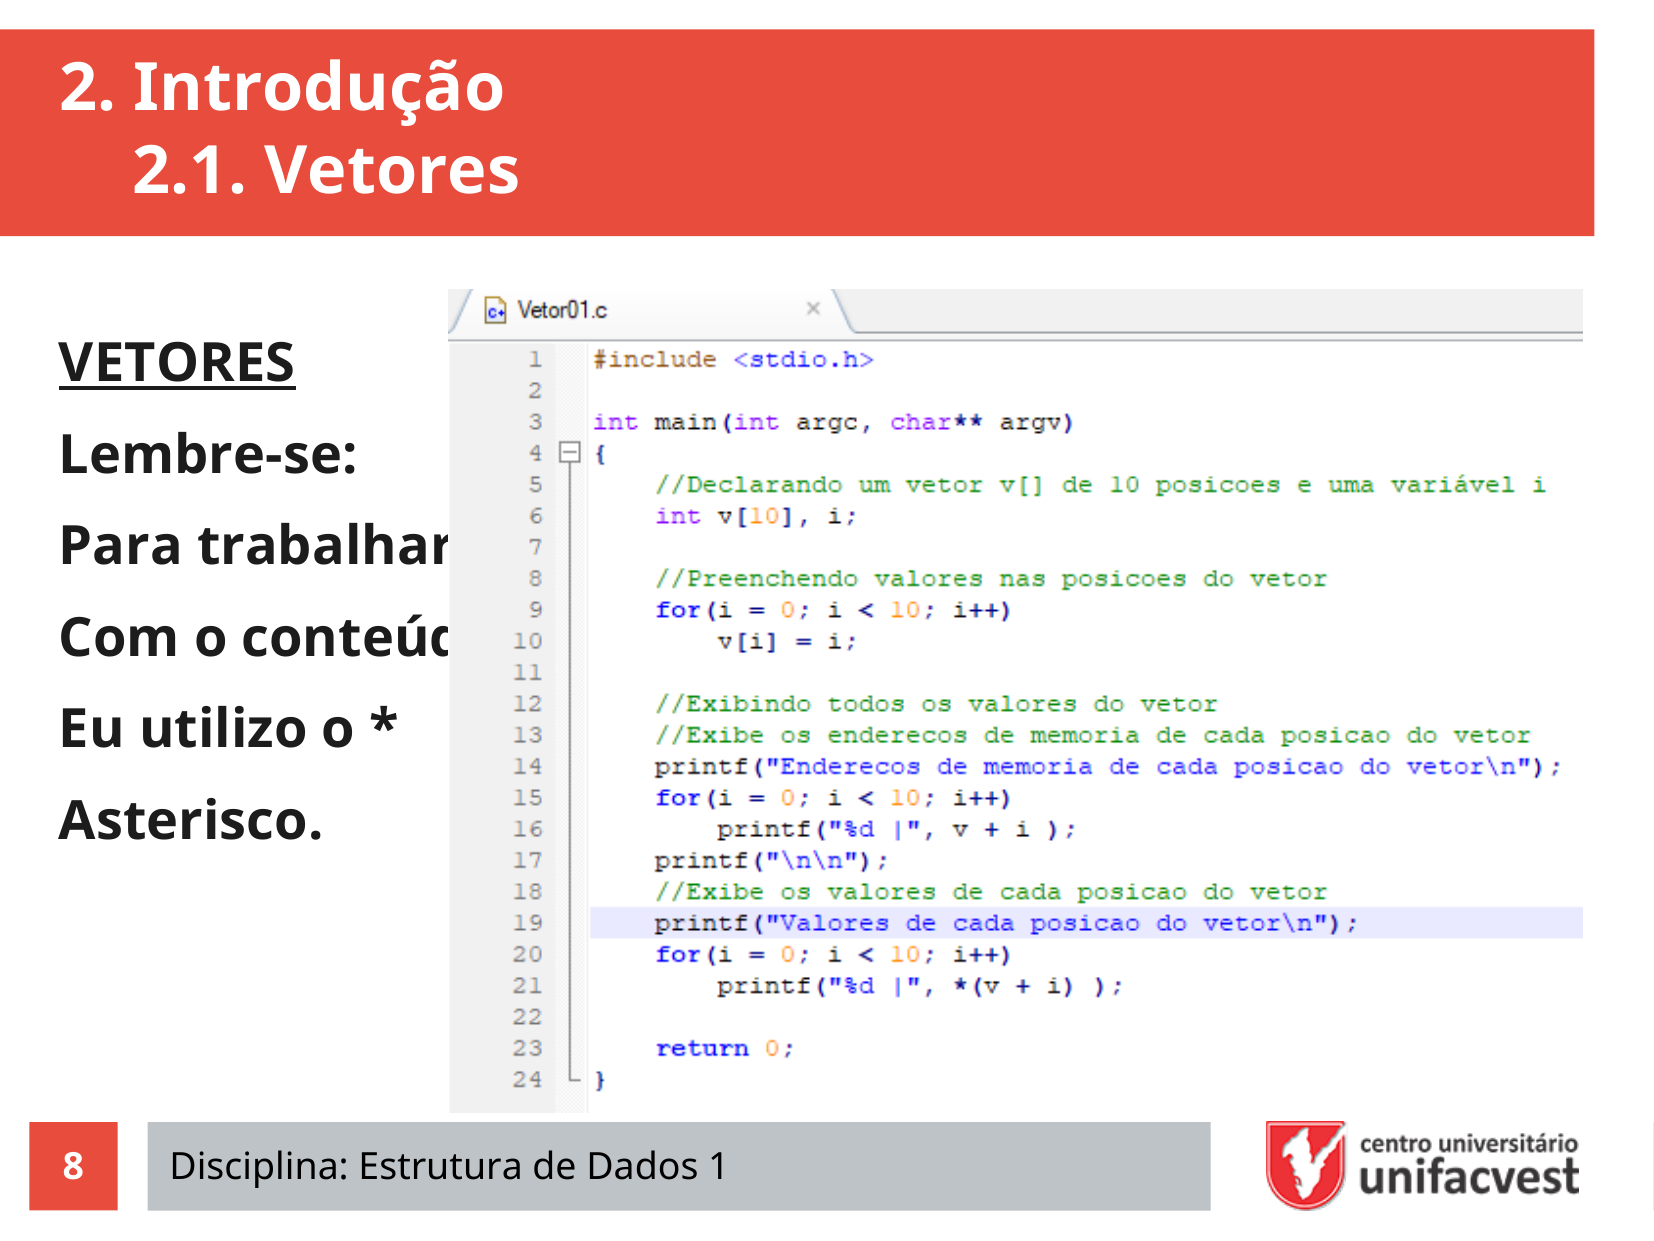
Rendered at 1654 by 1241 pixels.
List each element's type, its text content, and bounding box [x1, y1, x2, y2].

title 2. Introdução 2.1. Vetores [59, 59, 1595, 207]
list VETORES Lembre-se: Para trabalhar Com o conteúdo Eu utilizo o * Asterisco. [59, 324, 448, 1093]
picture [448, 289, 1583, 1113]
picture [1266, 1121, 1579, 1211]
text_box [1238, 1120, 1654, 1212]
text_box Disciplina: Estrutura de Dados 1 [154, 1132, 1205, 1196]
